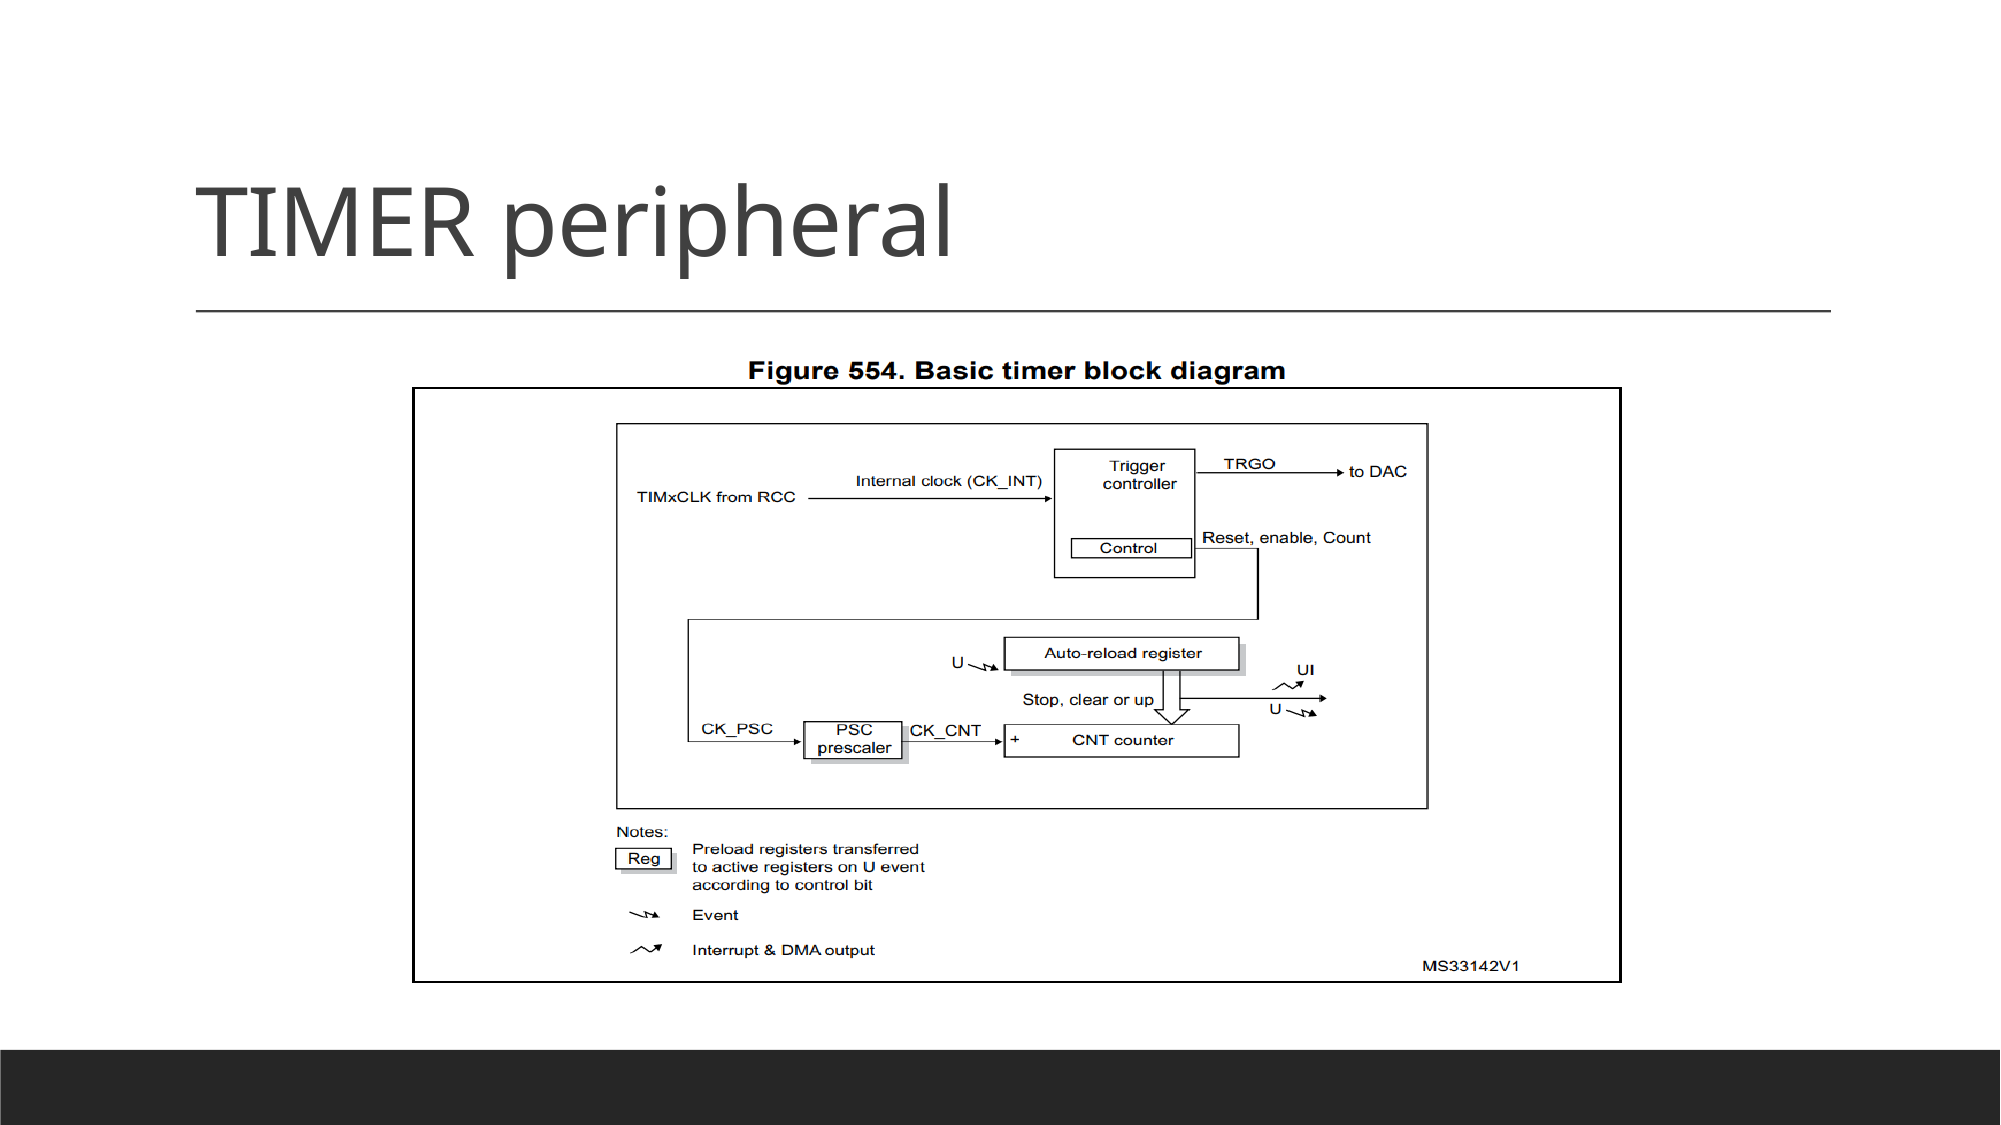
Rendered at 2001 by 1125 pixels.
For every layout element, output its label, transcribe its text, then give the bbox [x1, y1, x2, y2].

title TIMER peripheral [180, 47, 1830, 285]
picture [375, 356, 1651, 1006]
